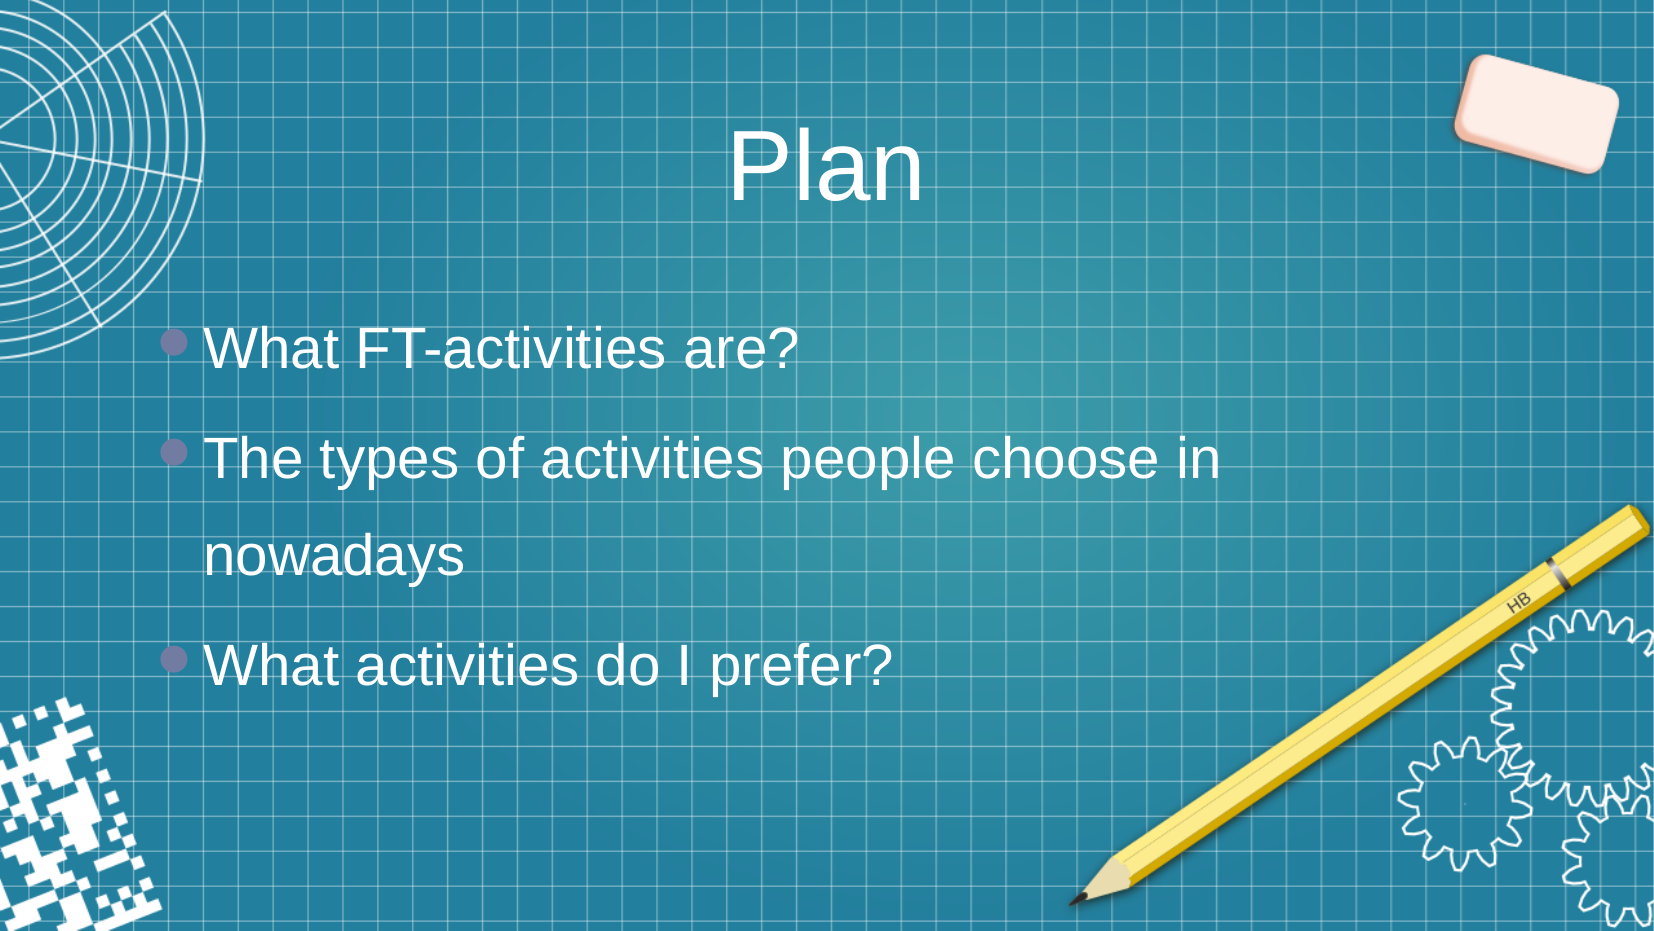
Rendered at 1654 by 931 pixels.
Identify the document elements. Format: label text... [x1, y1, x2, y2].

picture [0, 0, 1654, 931]
title Plan [82, 59, 1571, 272]
text_box What FT-activities are? The types of activities people choose in nowadays What activities do I prefer? [128, 275, 1447, 931]
